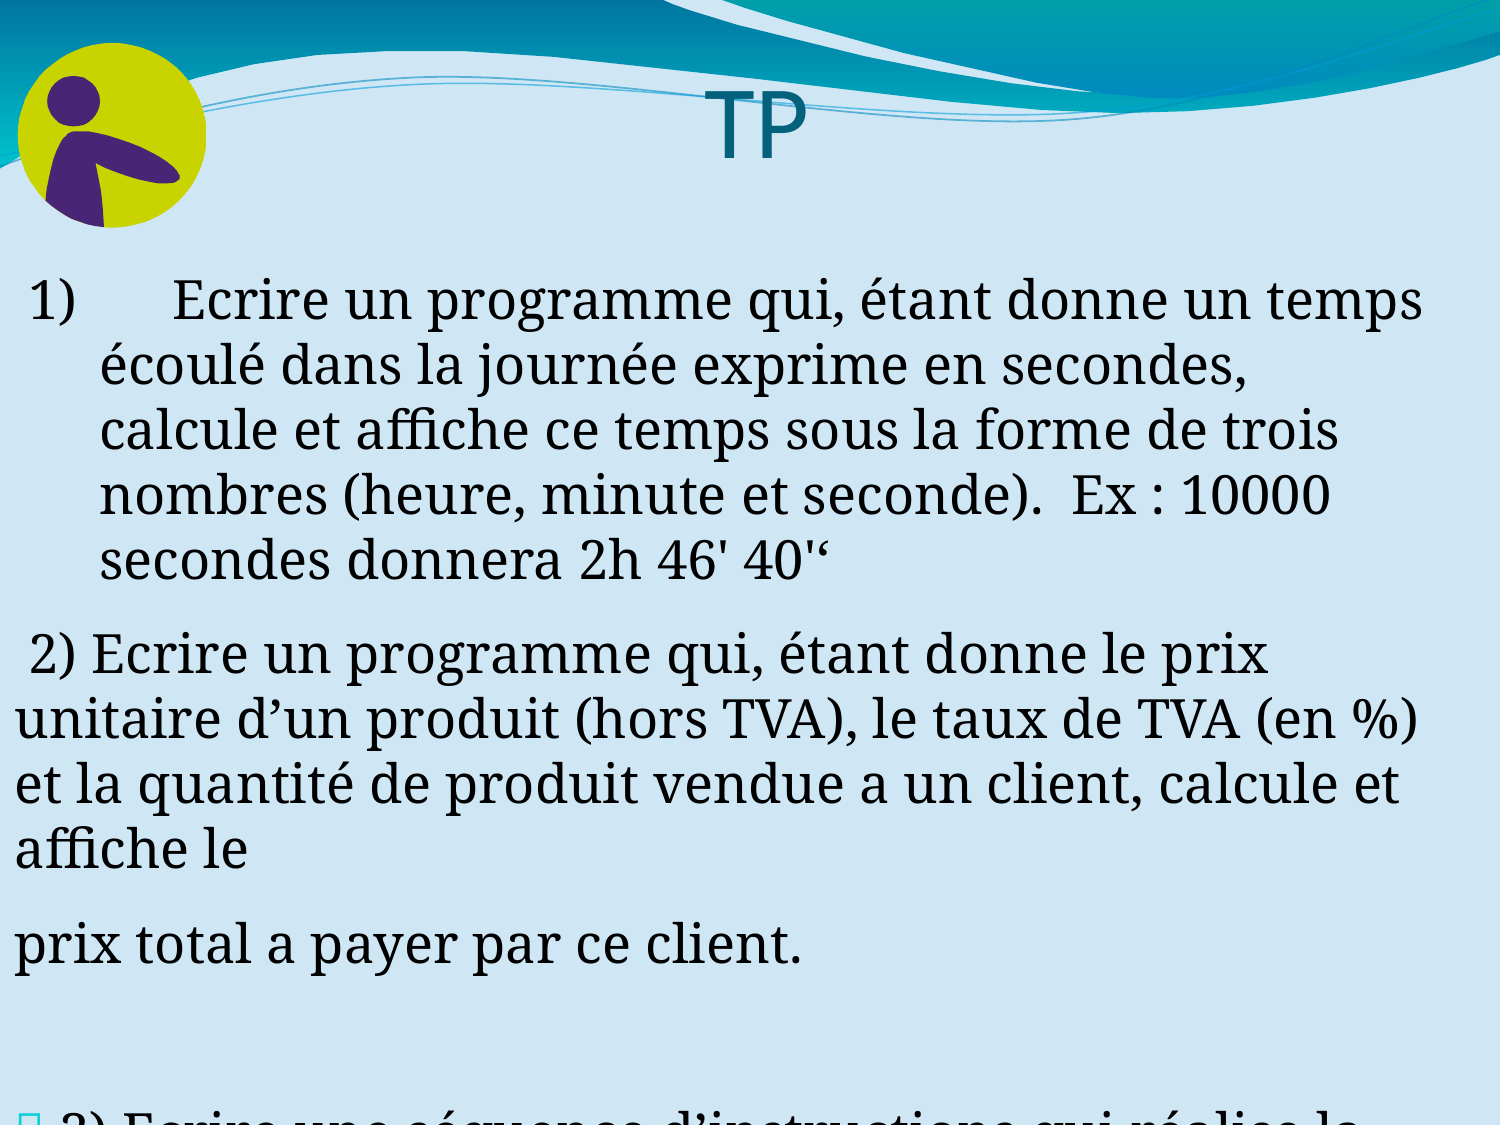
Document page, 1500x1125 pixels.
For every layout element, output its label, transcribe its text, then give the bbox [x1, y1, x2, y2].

list 1) Ecrire un programme qui, étant donne un temps écoulé dans la journée exprime en secondes, calcule et affiche ce temps sous la forme de trois nombres (heure, minute et seconde). Ex : 10000 secondes donnera 2h 46' 40'‘ 2) Ecrire un programme qui, étant donne le prix unitaire d’un produit (hors TVA), le taux de TVA (en %) et la quantité de produit vendue a un client, calcule et affiche le prix total a payer par ce client. 3) Ecrire une séquence d’instructions qui réalise la permutation du contenu de deux variables. [0, 257, 1454, 1125]
title TP [82, 46, 1432, 235]
